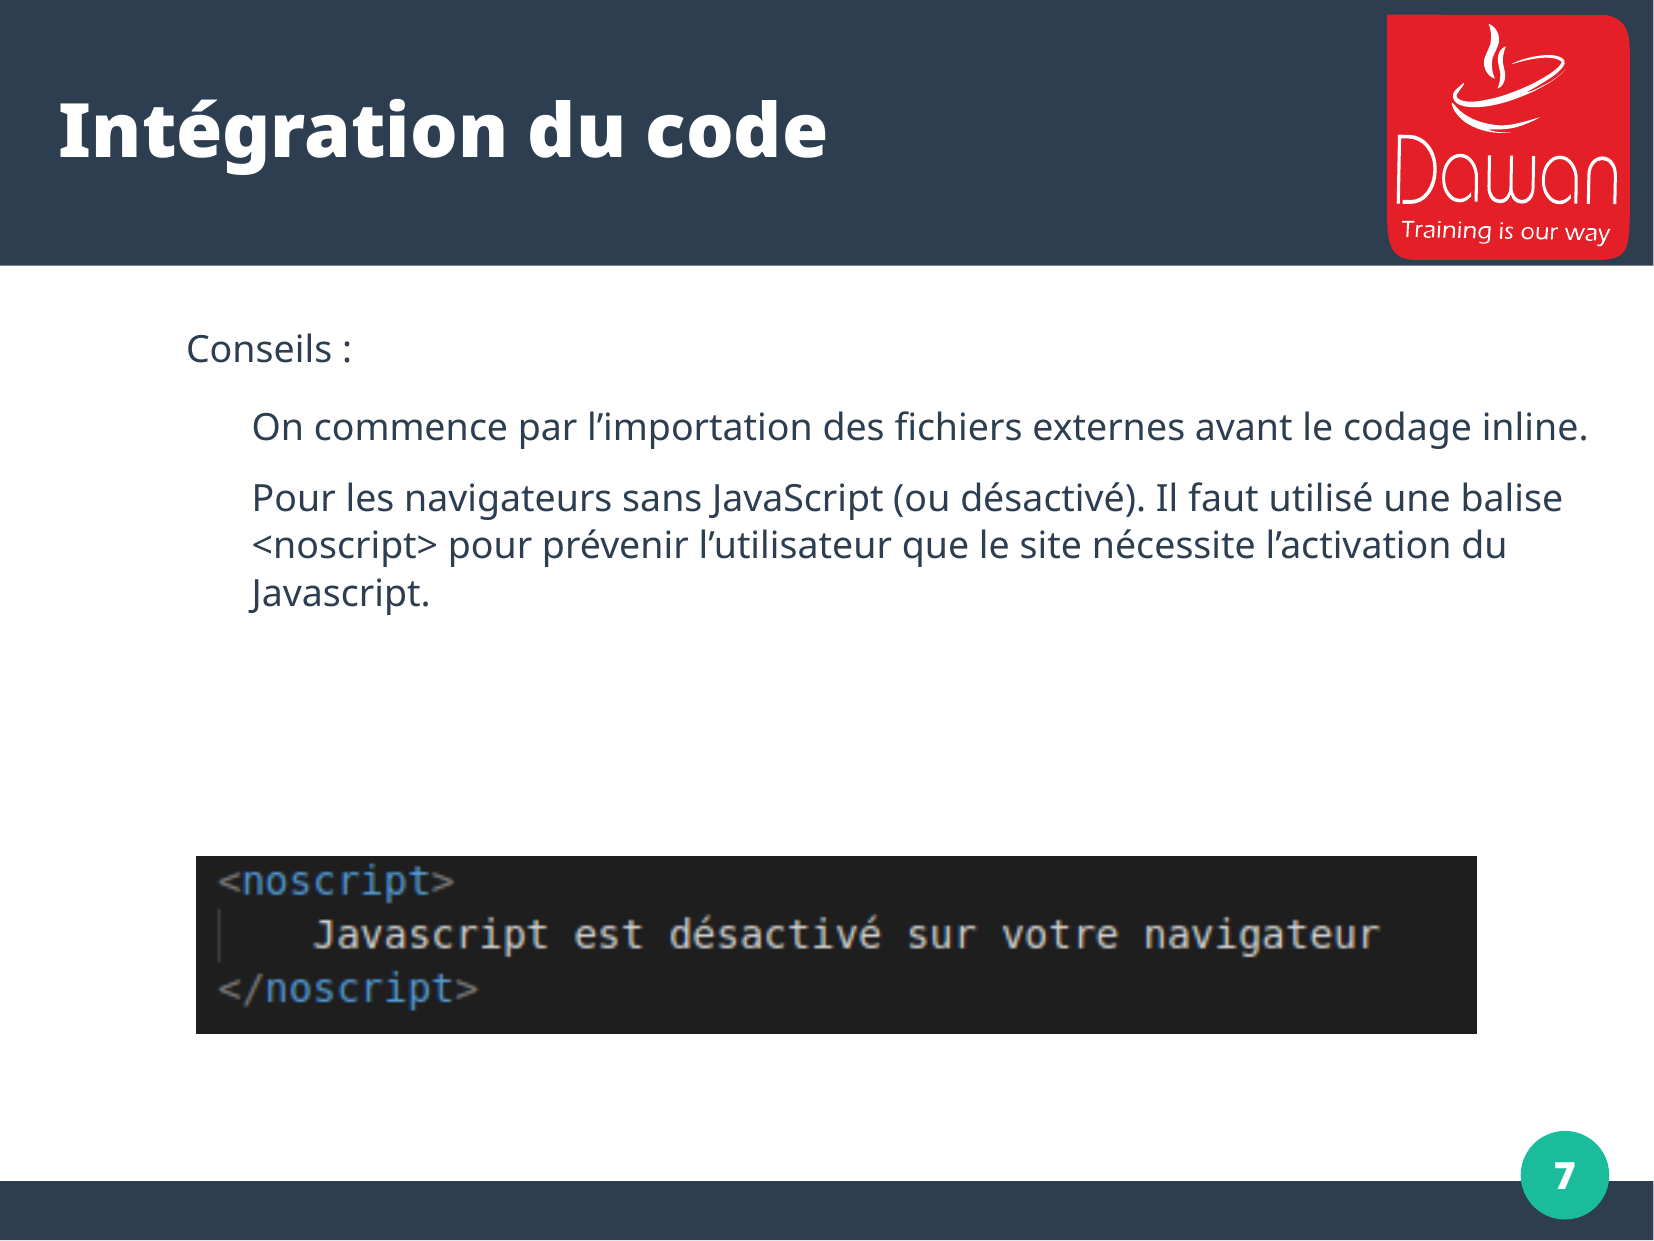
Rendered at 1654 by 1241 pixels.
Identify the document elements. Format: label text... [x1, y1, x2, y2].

picture [1387, 14, 1630, 260]
title Intégration du code [59, 49, 1387, 207]
picture [196, 856, 1477, 1034]
list Conseils : On commence par l’importation des fichiers externes avant le codage inline. Pour les navigateurs sans JavaScript (ou désactivé). Il faut utilisé une balise <noscript> pour prévenir l’utilisateur que le site nécessite l’activation du Javascript. [59, 324, 1595, 1152]
